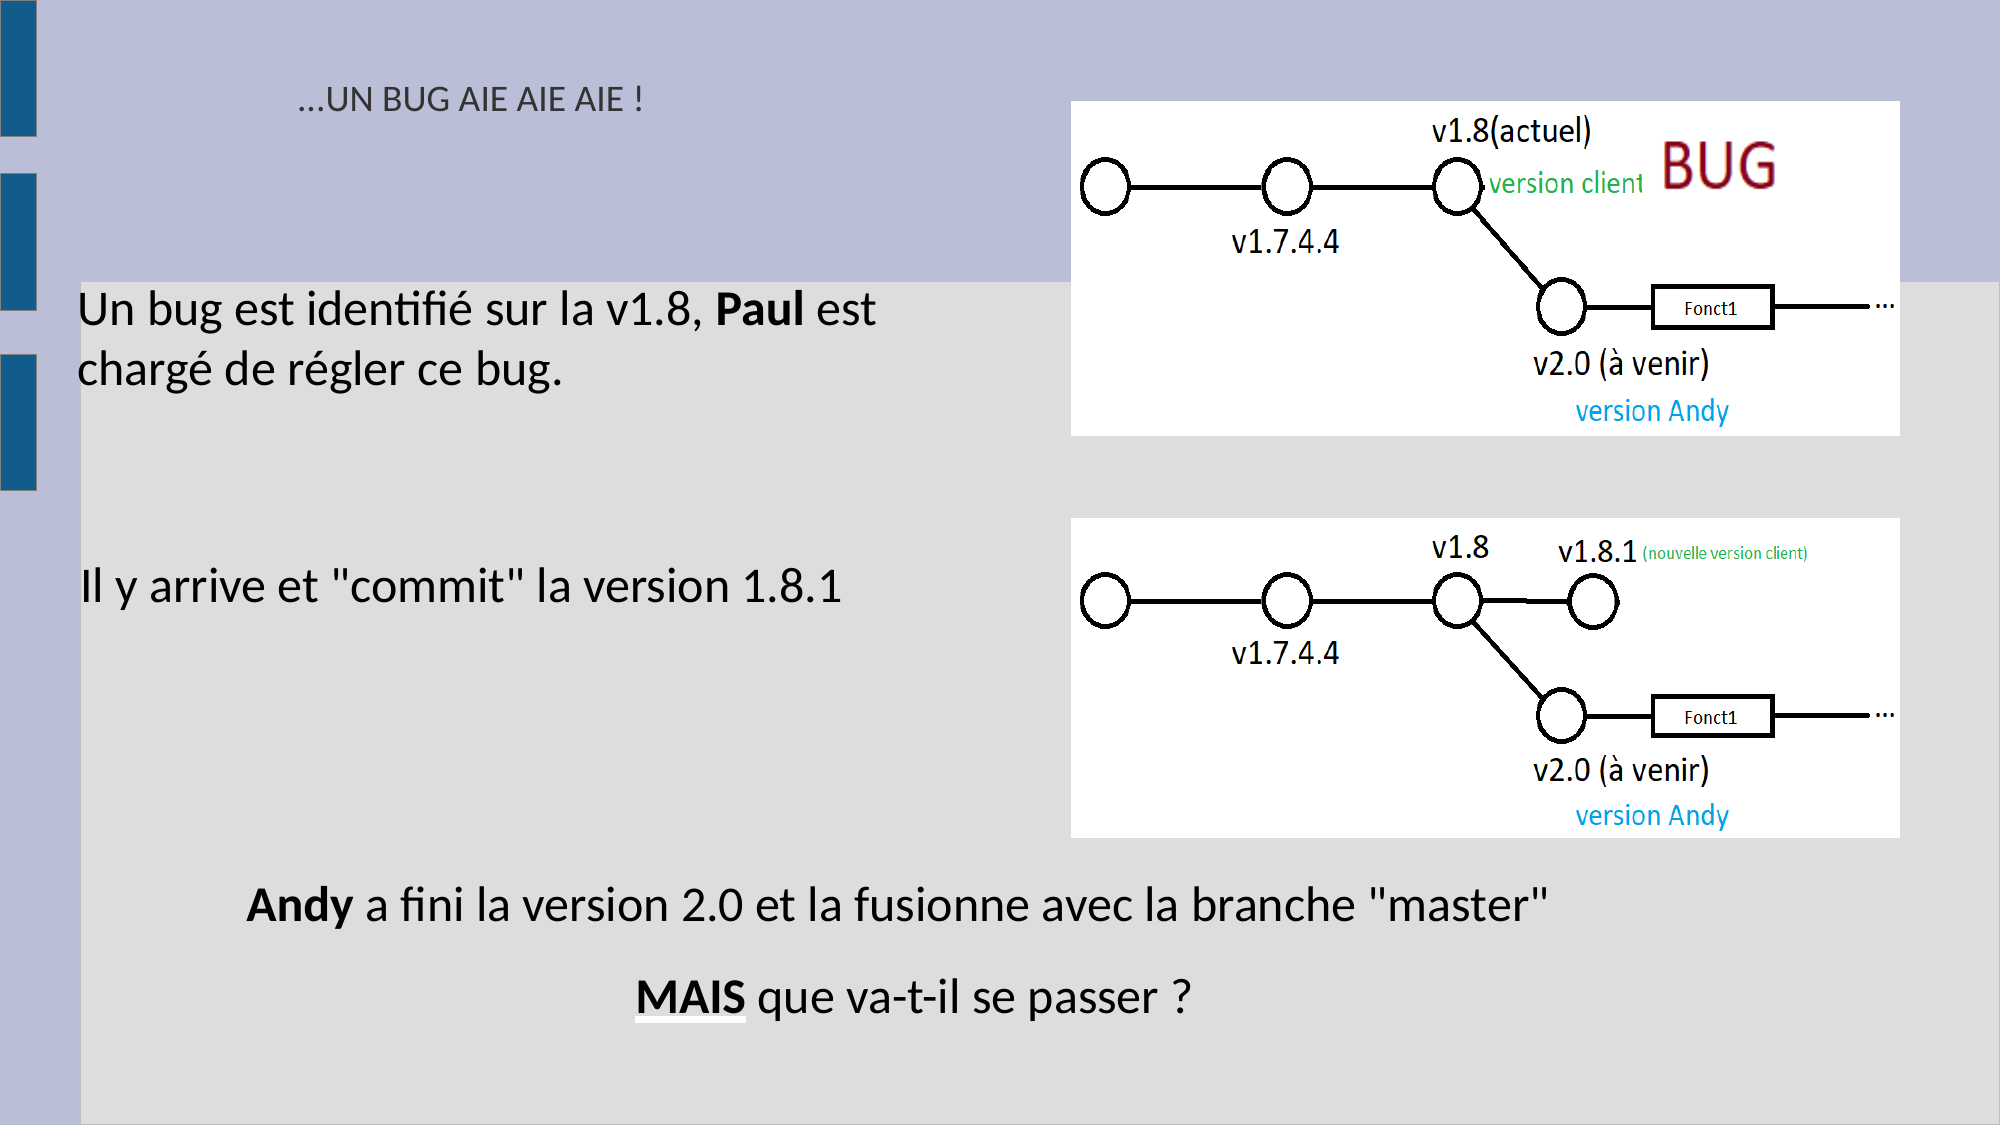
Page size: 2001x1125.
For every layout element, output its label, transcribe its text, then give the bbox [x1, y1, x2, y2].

text_box Il y arrive et "commit" la version 1.8.1 [77, 550, 953, 613]
picture [1071, 518, 1900, 838]
title ...UN BUG AIE AIE AIE ! [125, 72, 815, 263]
picture [1071, 101, 1900, 436]
text_box Andy a fini la version 2.0 et la fusionne avec la branche "master" MAIS que va-t-il se passer ? [244, 869, 1645, 1024]
text_box Un bug est identifié sur la v1.8, Paul est chargé de régler ce bug. [75, 273, 1000, 396]
